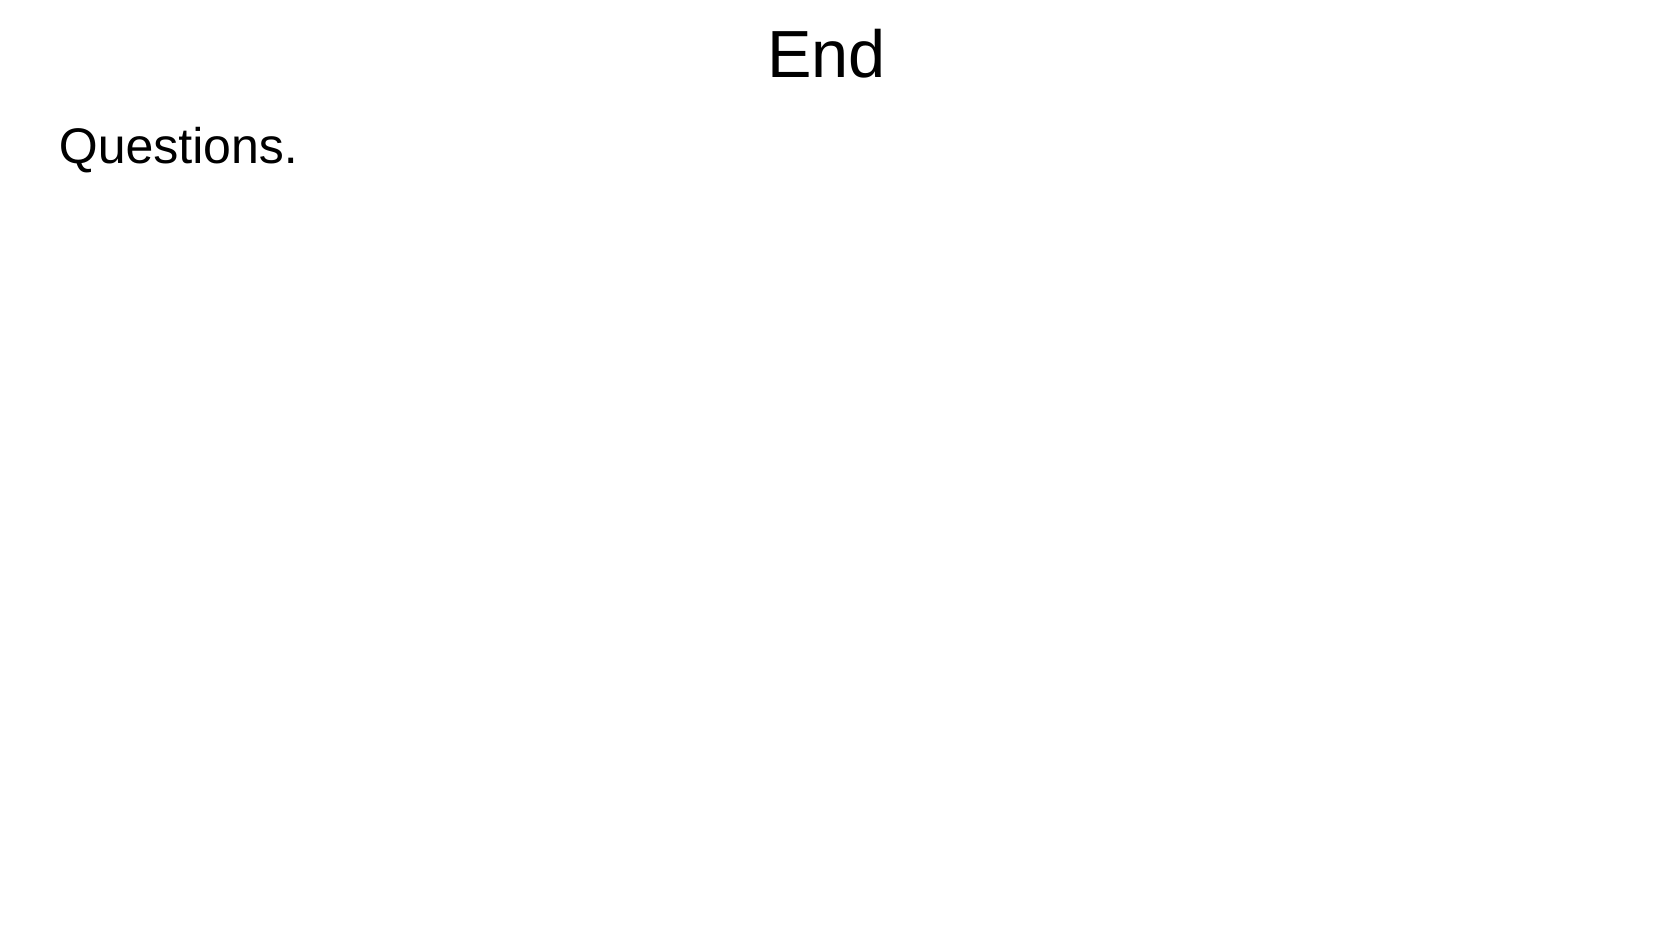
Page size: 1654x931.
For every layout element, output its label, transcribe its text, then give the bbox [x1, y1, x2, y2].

title End [82, 16, 1571, 92]
subtitle Questions. [59, 91, 1548, 201]
